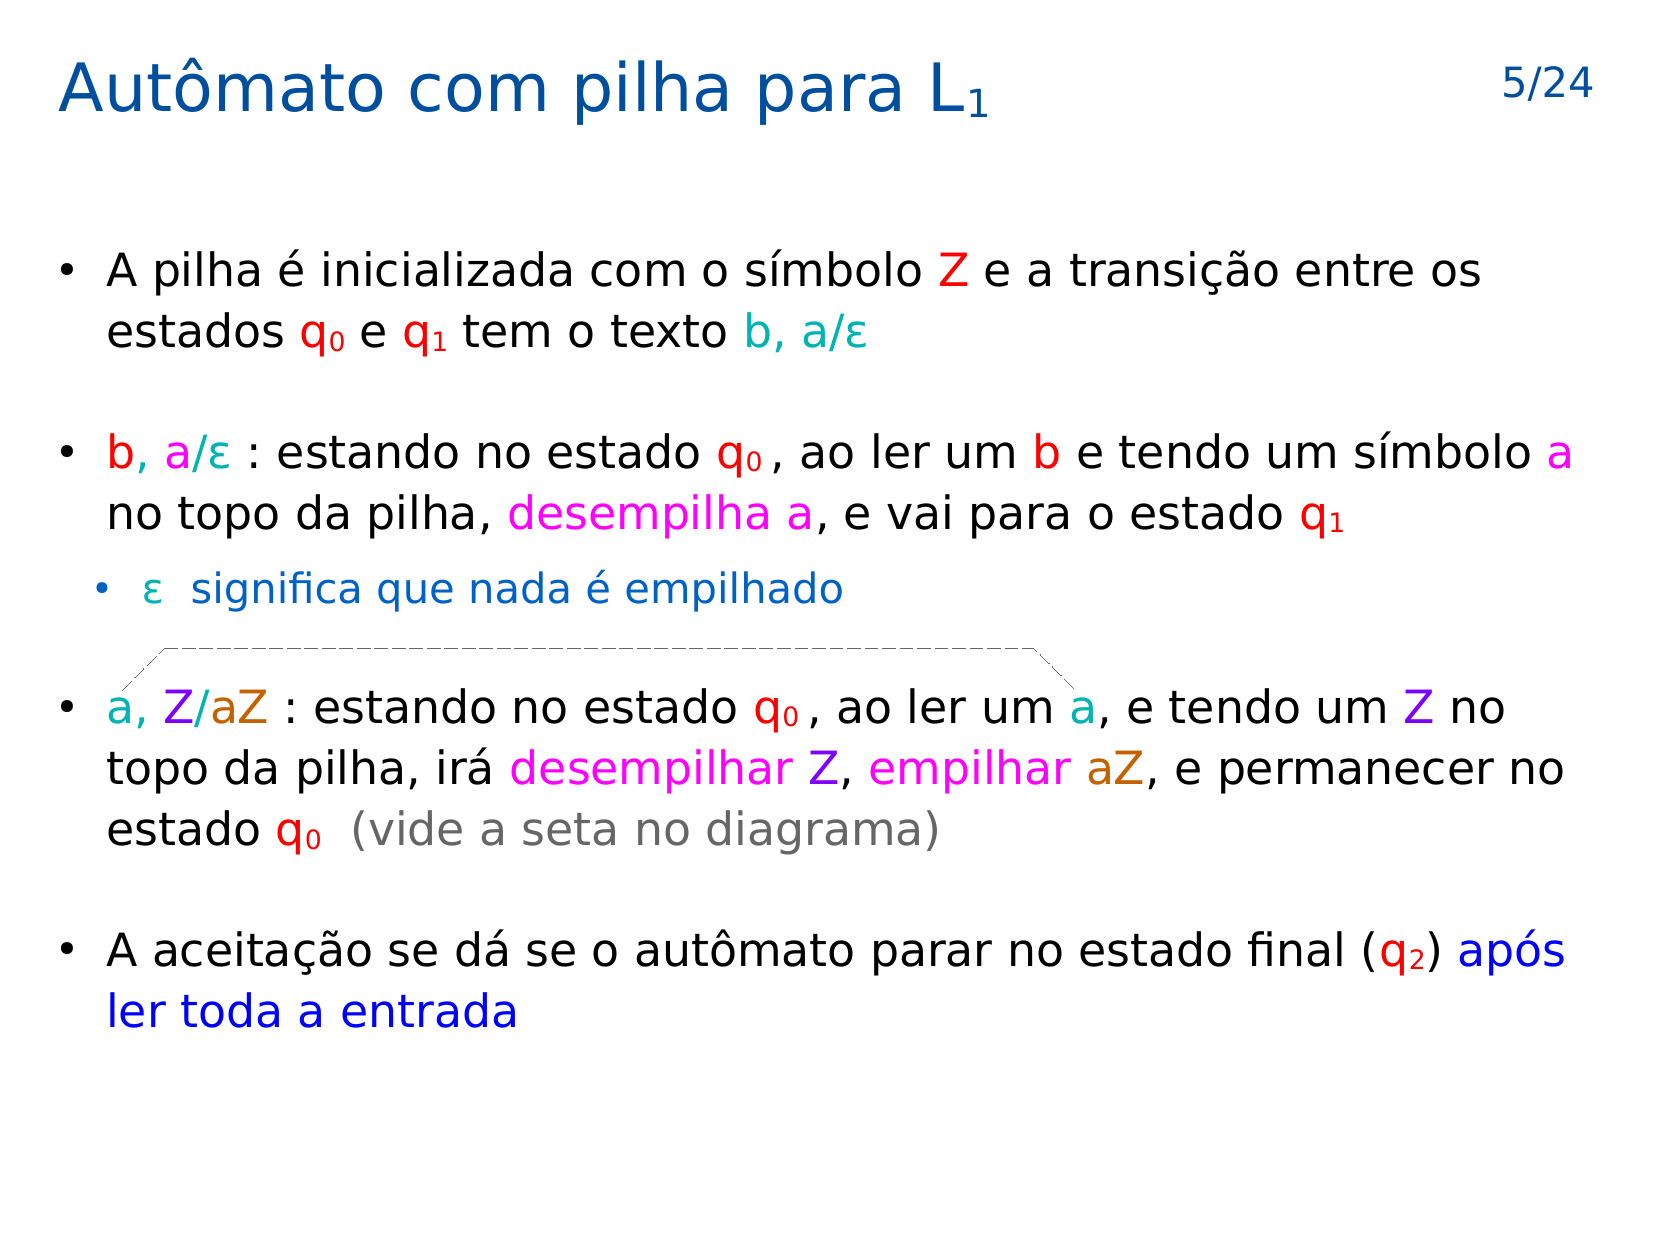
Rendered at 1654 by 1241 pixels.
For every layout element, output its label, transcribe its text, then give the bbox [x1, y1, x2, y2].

title Autômato com pilha para L1 [59, 29, 1625, 148]
list A pilha é inicializada com o símbolo Z e a transição entre os estados q0 e q1 tem o texto b, a/ε b, a/ε : estando no estado q0 , ao ler um b e tendo um símbolo a no topo da pilha, desempilha a, e vai para o estado q1 ε significa que nada é empilhado a, Z/aZ : estando no estado q0 , ao ler um a, e tendo um Z no topo da pilha, irá desempilhar Z, empilhar aZ, e permanecer no estado q0 (vide a seta no diagrama) A aceitação se dá se o autômato parar no estado final (q2) após ler toda a entrada [59, 236, 1595, 1211]
